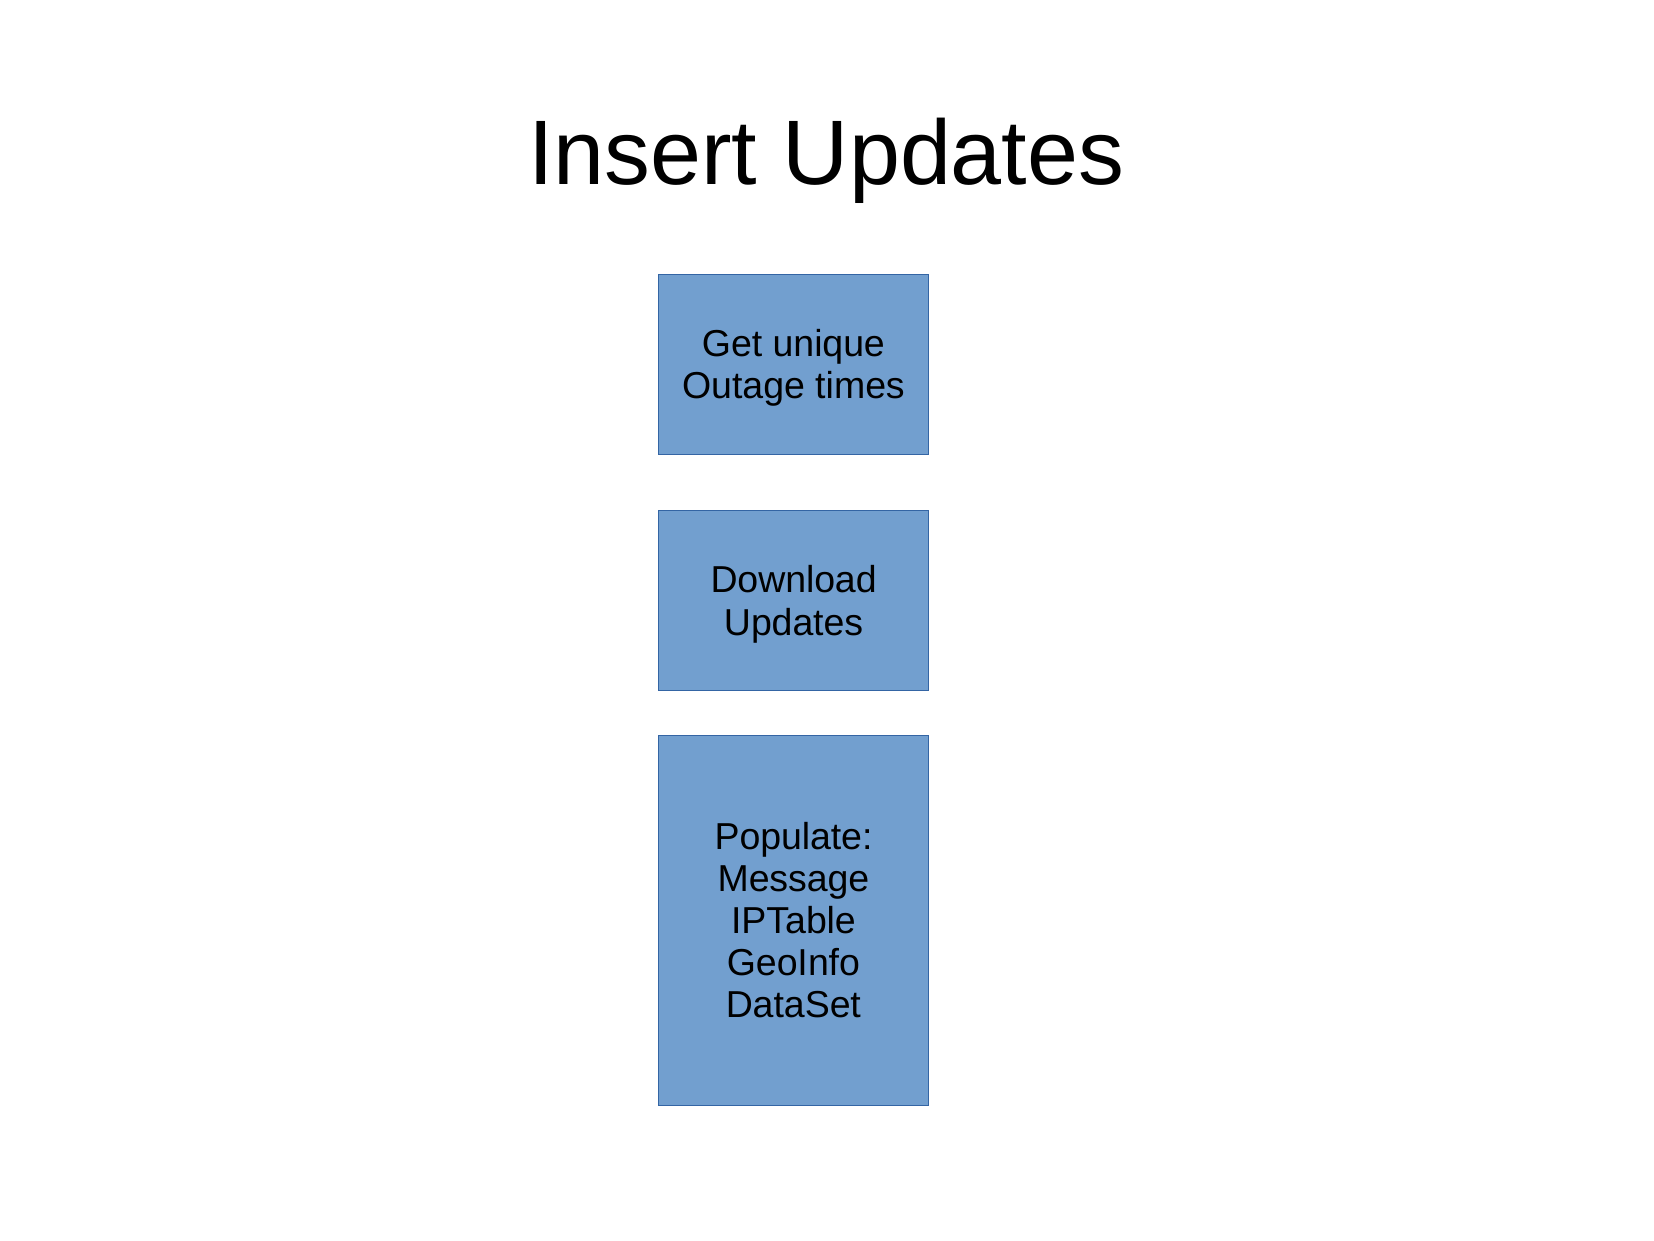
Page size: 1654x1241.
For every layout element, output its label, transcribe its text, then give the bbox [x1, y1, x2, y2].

text_box Get unique Outage times [658, 274, 929, 455]
text_box Populate: Message IPTable GeoInfo DataSet [658, 735, 929, 1106]
text_box Download Updates [658, 510, 929, 691]
title Insert Updates [82, 49, 1571, 257]
